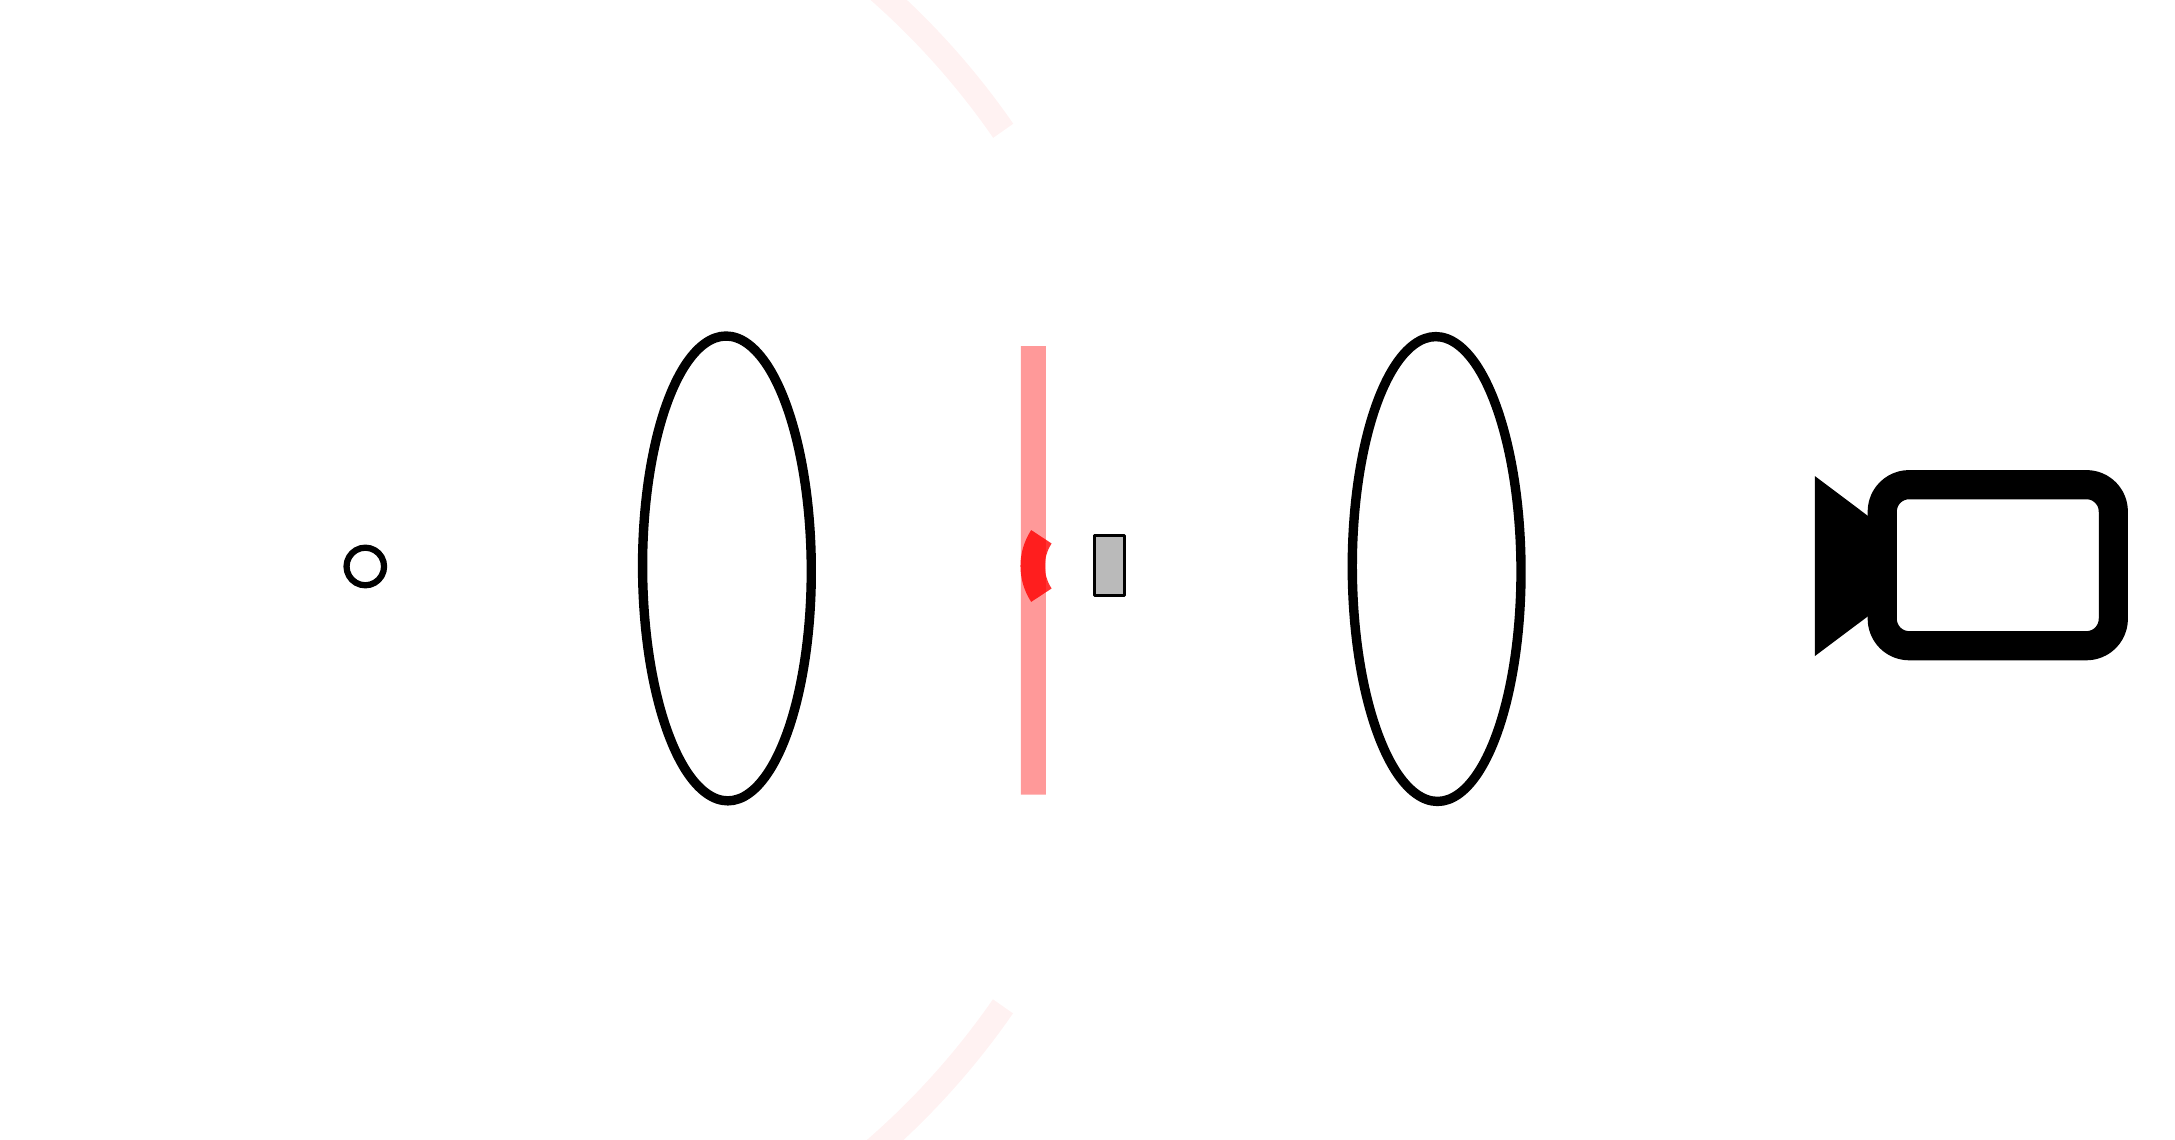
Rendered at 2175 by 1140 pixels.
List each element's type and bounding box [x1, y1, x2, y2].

text_box [642, 0, 1747, 1140]
text_box [1882, 484, 2114, 646]
text_box [1814, 476, 1875, 657]
